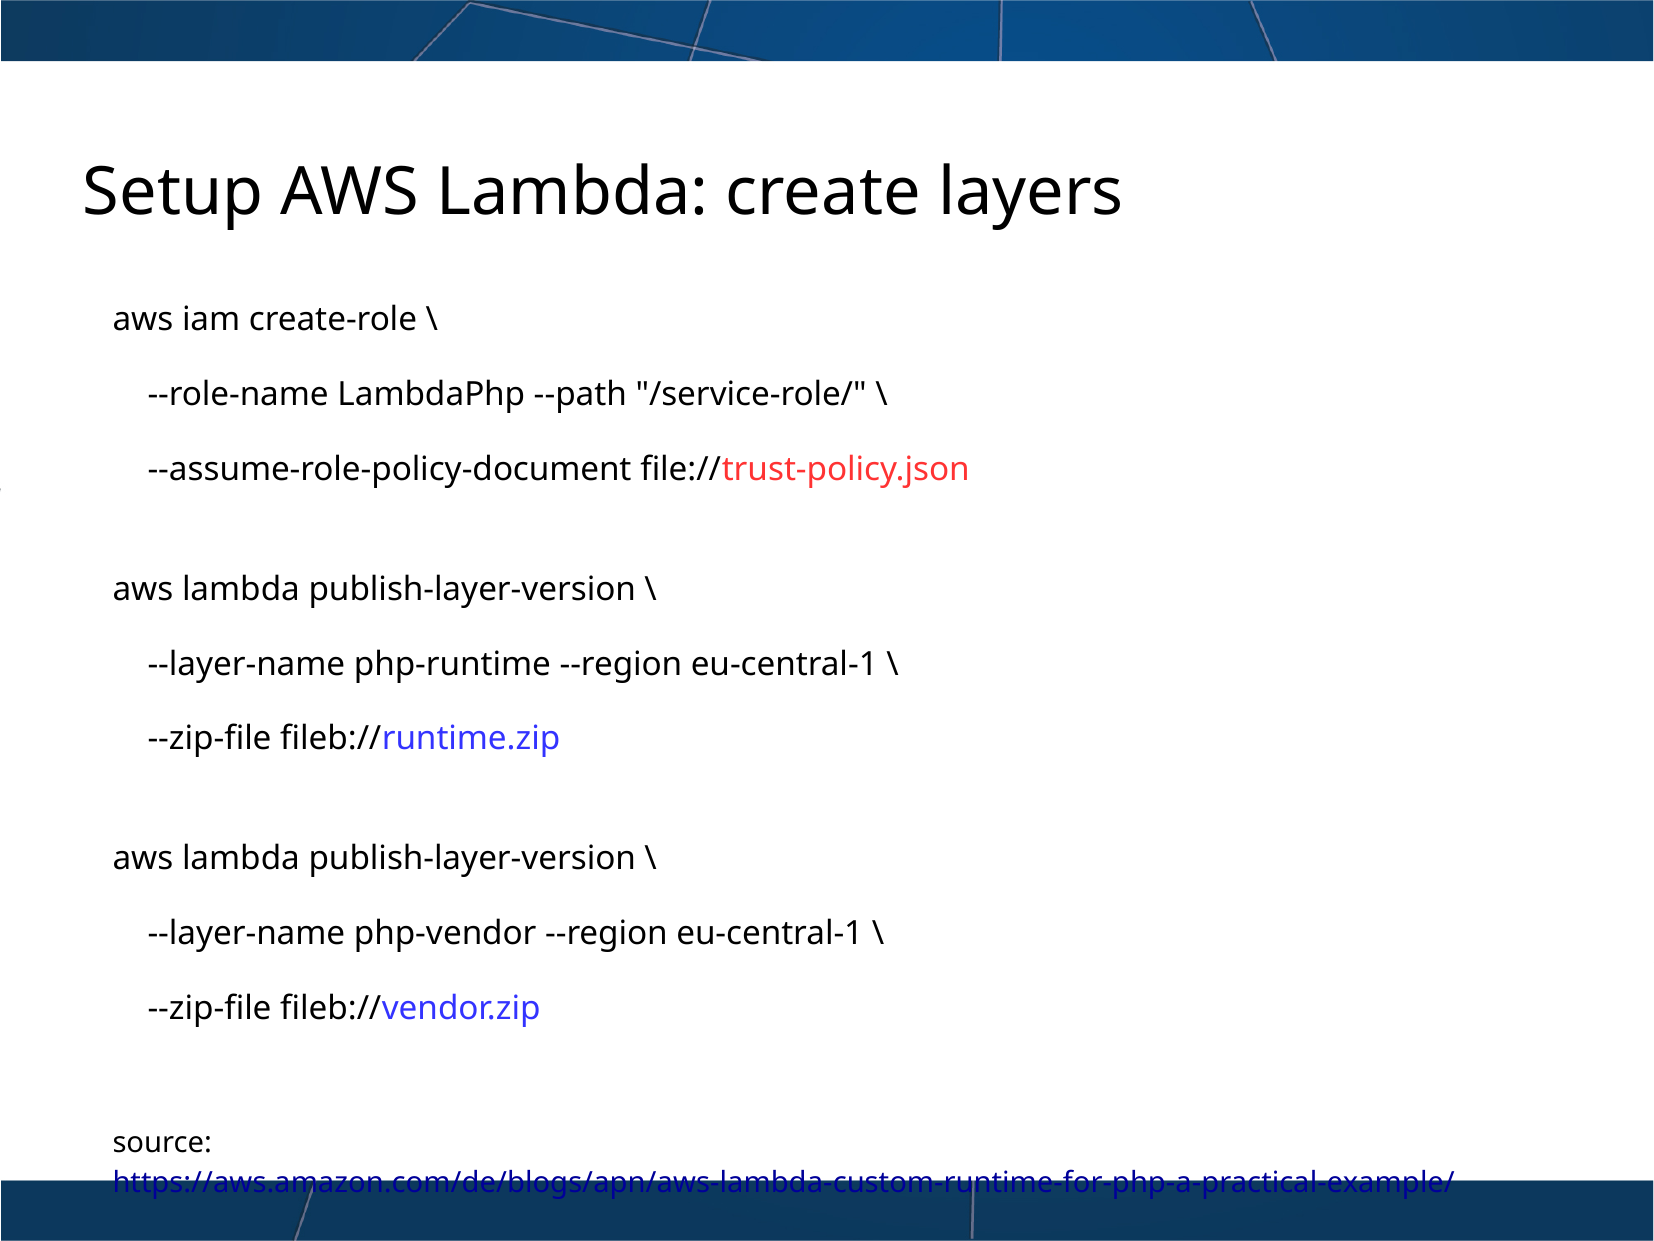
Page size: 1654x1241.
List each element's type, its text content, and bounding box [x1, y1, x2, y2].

list aws iam create-role \ --role-name LambdaPhp --path "/service-role/" \ --assume-role-policy-document file://trust-policy.json aws lambda publish-layer-version \ --layer-name php-runtime --region eu-central-1 \ --zip-file fileb://runtime.zip aws lambda publish-layer-version \ --layer-name php-vendor --region eu-central-1 \ --zip-file fileb://vendor.zip source: https://aws.amazon.com/de/blogs/apn/aws-lambda-custom-runtime-for-php-a-practical-example/ [112, 295, 1613, 1107]
title Setup AWS Lambda: create layers [82, 92, 1571, 285]
picture [0, 0, 1654, 1241]
